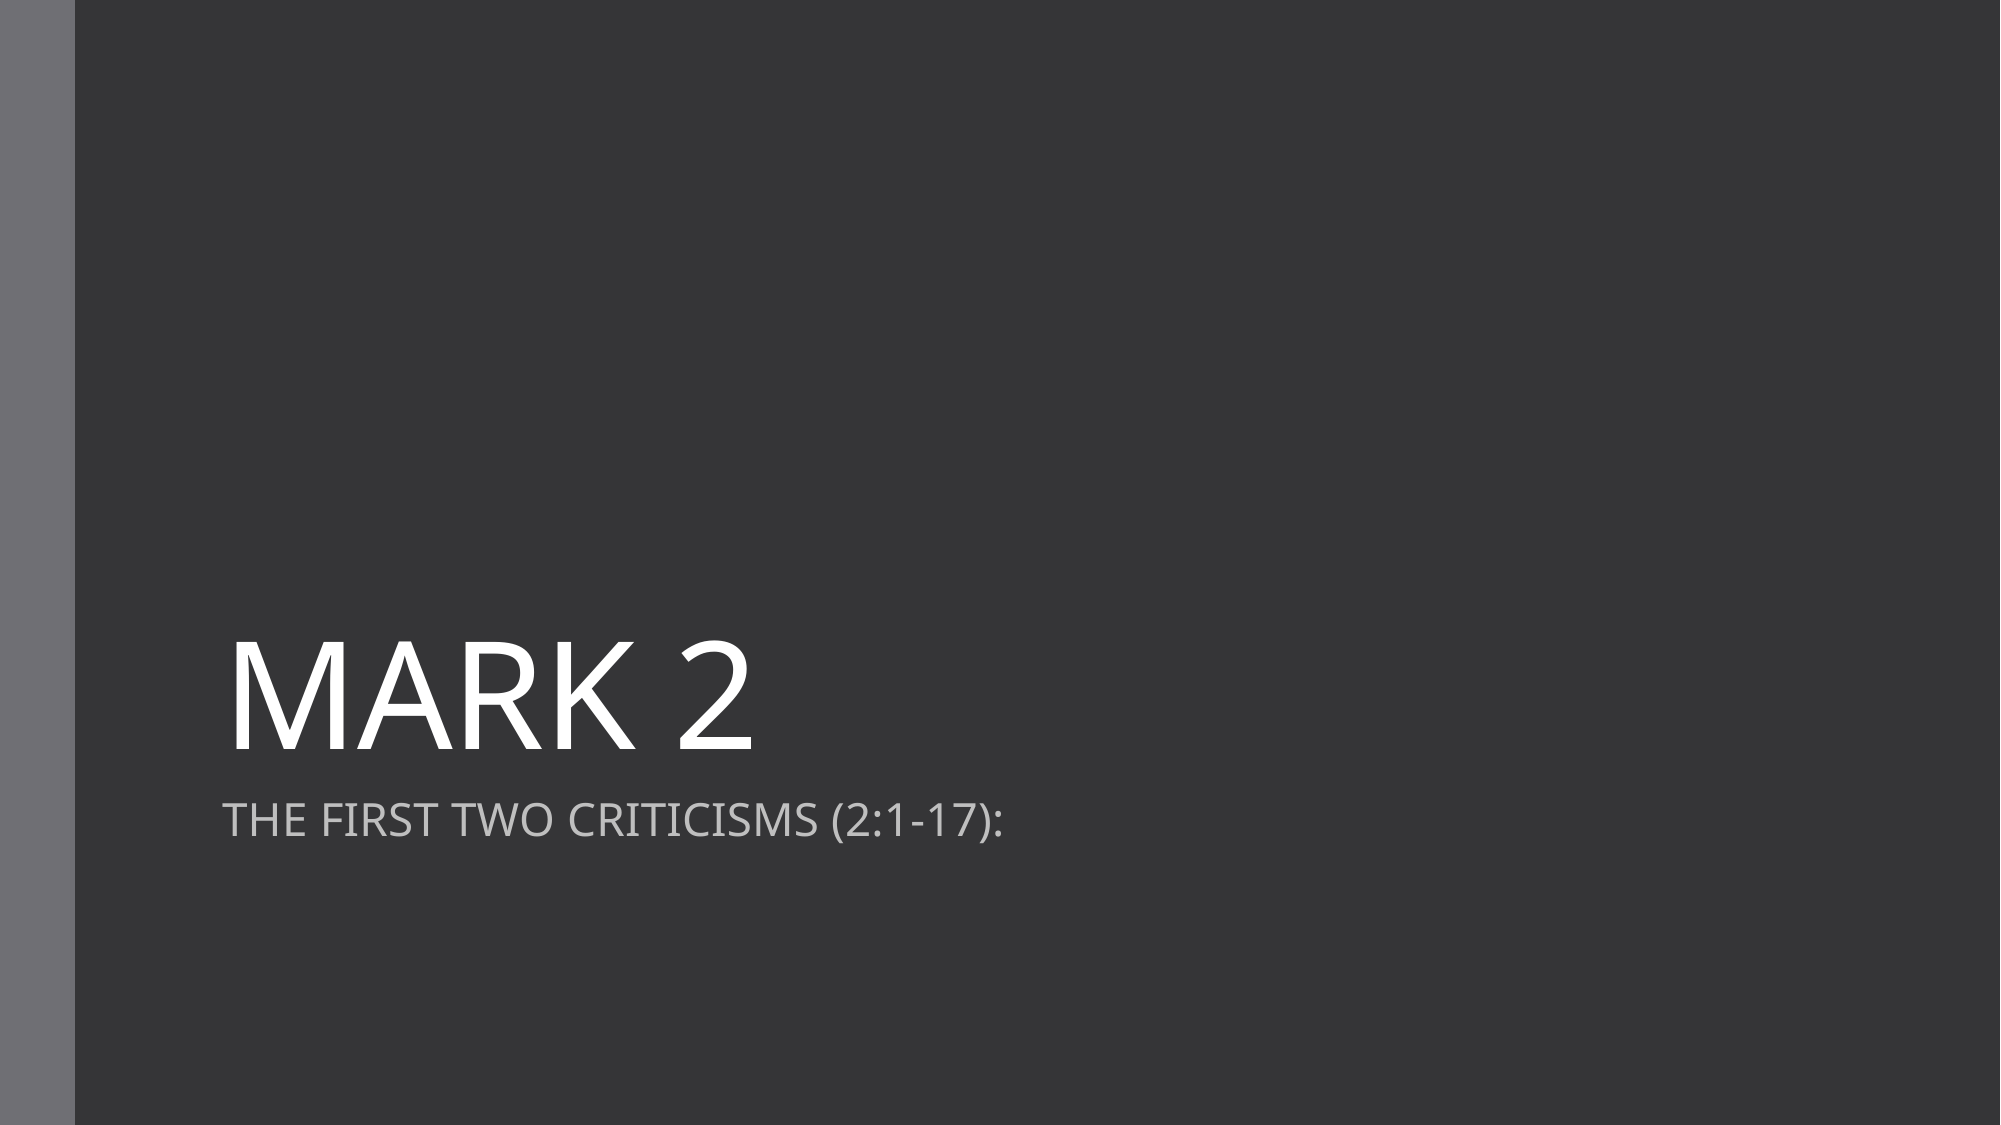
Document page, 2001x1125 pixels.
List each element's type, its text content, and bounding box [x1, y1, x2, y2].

subtitle THE FIRST TWO CRITICISMS (2:1-17): [206, 787, 1752, 1066]
title MARK 2 [206, 124, 1752, 787]
